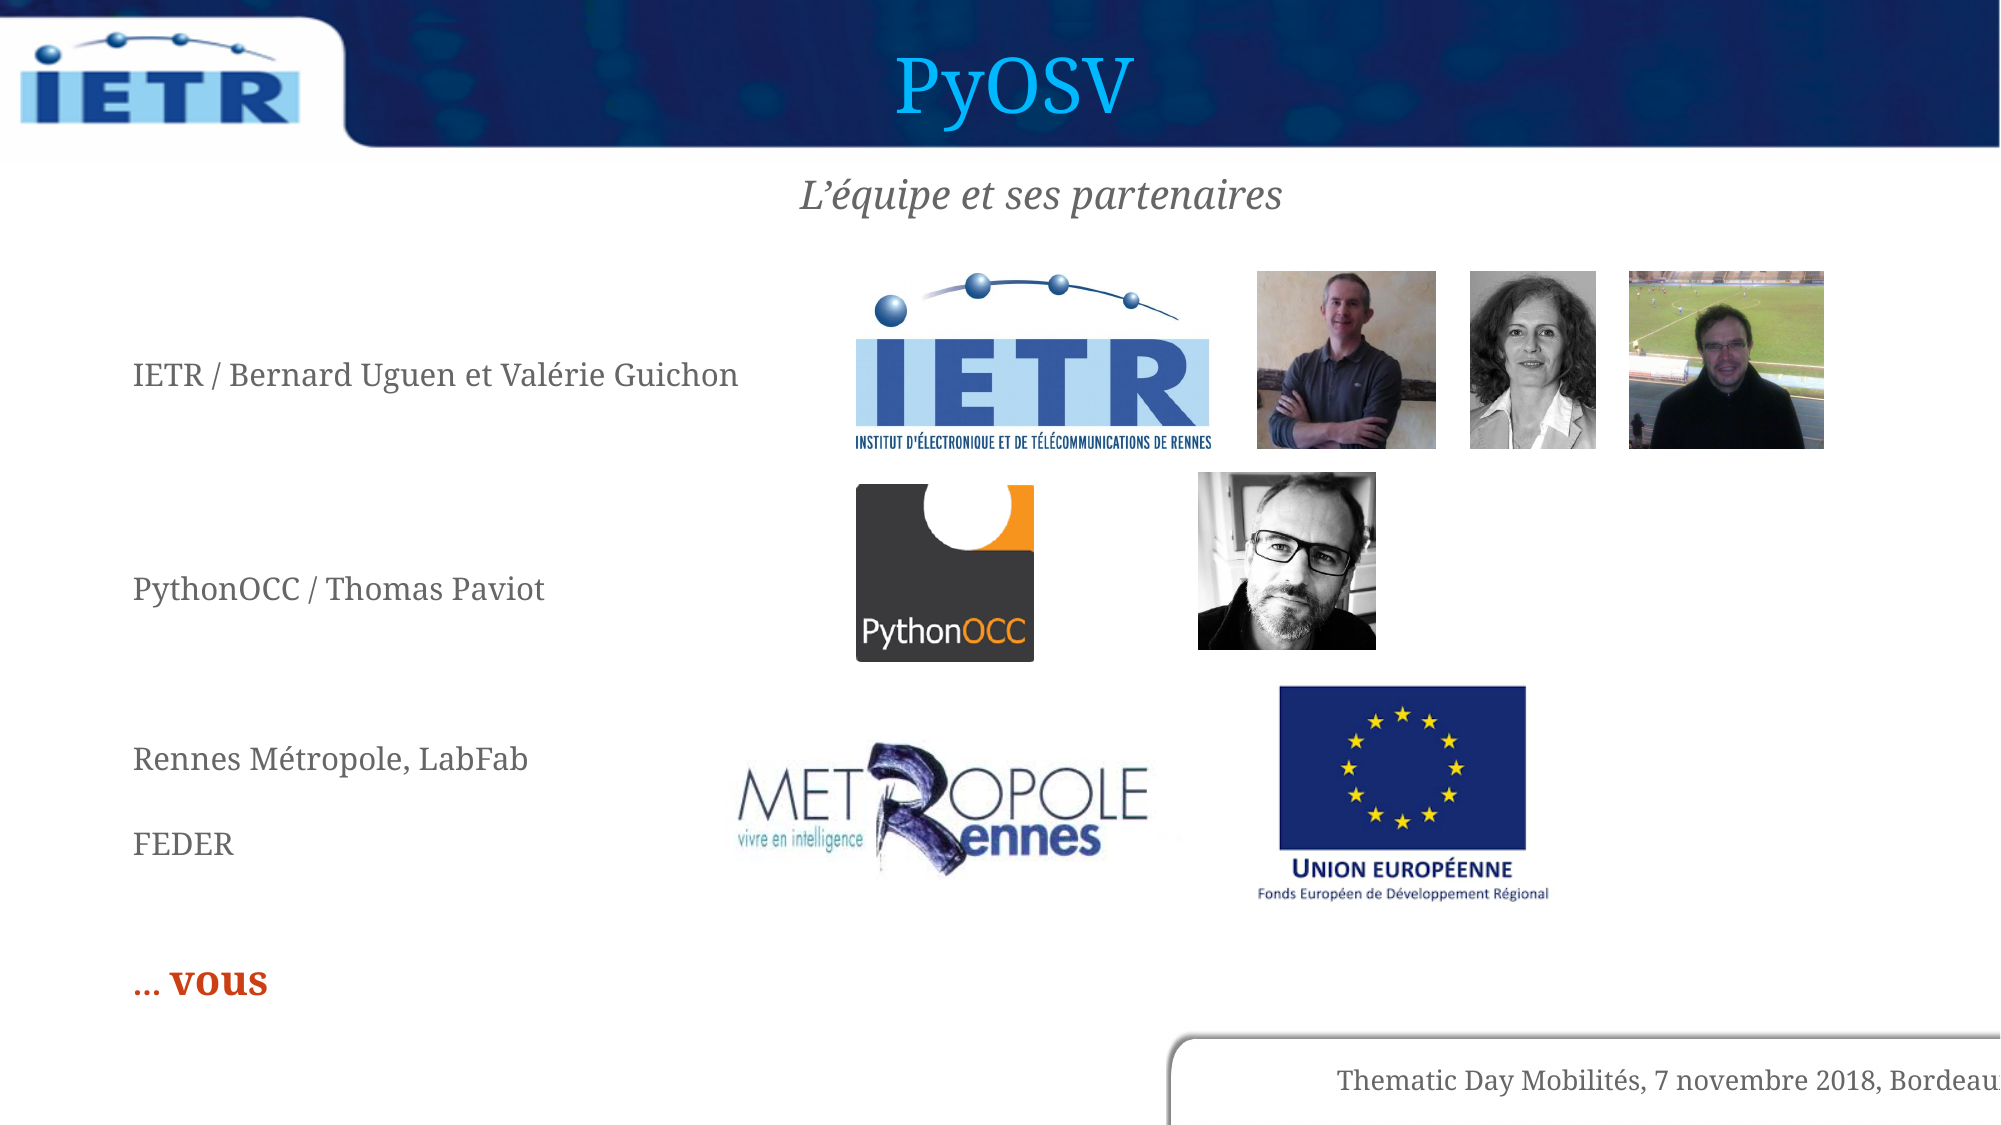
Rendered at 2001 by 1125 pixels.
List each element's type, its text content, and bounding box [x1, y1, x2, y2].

picture [1198, 472, 1376, 650]
picture [1241, 673, 1560, 922]
picture [1629, 271, 1824, 449]
text_box L’équipe et ses partenaires [785, 159, 1231, 253]
picture [856, 484, 1034, 662]
picture [856, 273, 1211, 449]
picture [1867, 1024, 2001, 1125]
picture [1257, 271, 1436, 449]
text_box PyOSV [879, 23, 1156, 143]
picture [0, 0, 2000, 165]
text_box IETR / Bernard Uguen et Valérie Guichon PythonOCC / Thomas Paviot Rennes Métropole, LabFab FEDER … vous [118, 259, 1867, 1125]
text_box Thematic Day Mobilités, 7 novembre 2018, Bordeaux [1867, 1054, 1982, 1106]
picture [1470, 271, 1596, 449]
picture [686, 720, 1182, 880]
